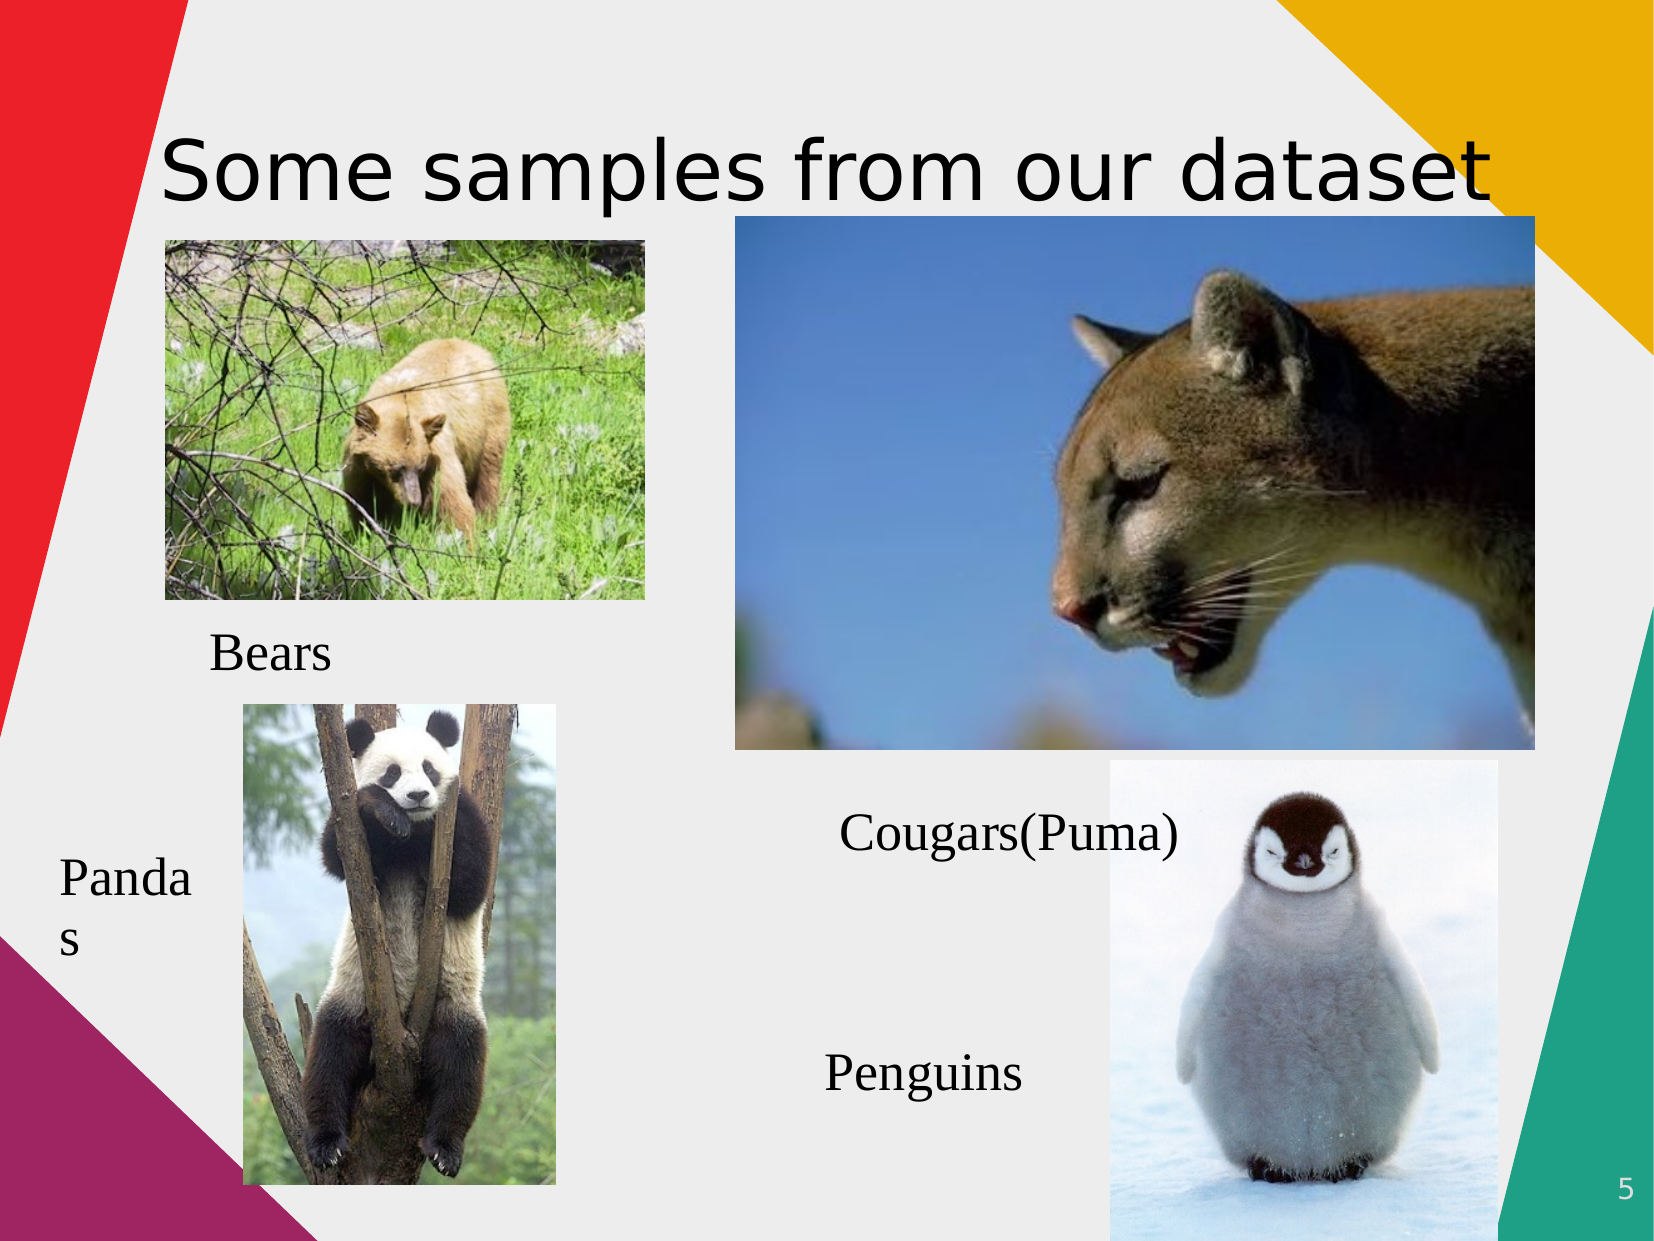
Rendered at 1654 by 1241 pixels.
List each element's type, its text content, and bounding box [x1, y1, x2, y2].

picture [1110, 760, 1498, 1241]
picture [735, 216, 1535, 751]
picture [243, 704, 556, 1185]
picture [165, 240, 645, 601]
title Some samples from our dataset [114, 73, 1539, 271]
text_box Bears [195, 615, 348, 690]
text_box Pandas [45, 840, 211, 975]
text_box Cougars(Puma) [824, 795, 1195, 870]
text_box Penguins [810, 1035, 1039, 1110]
